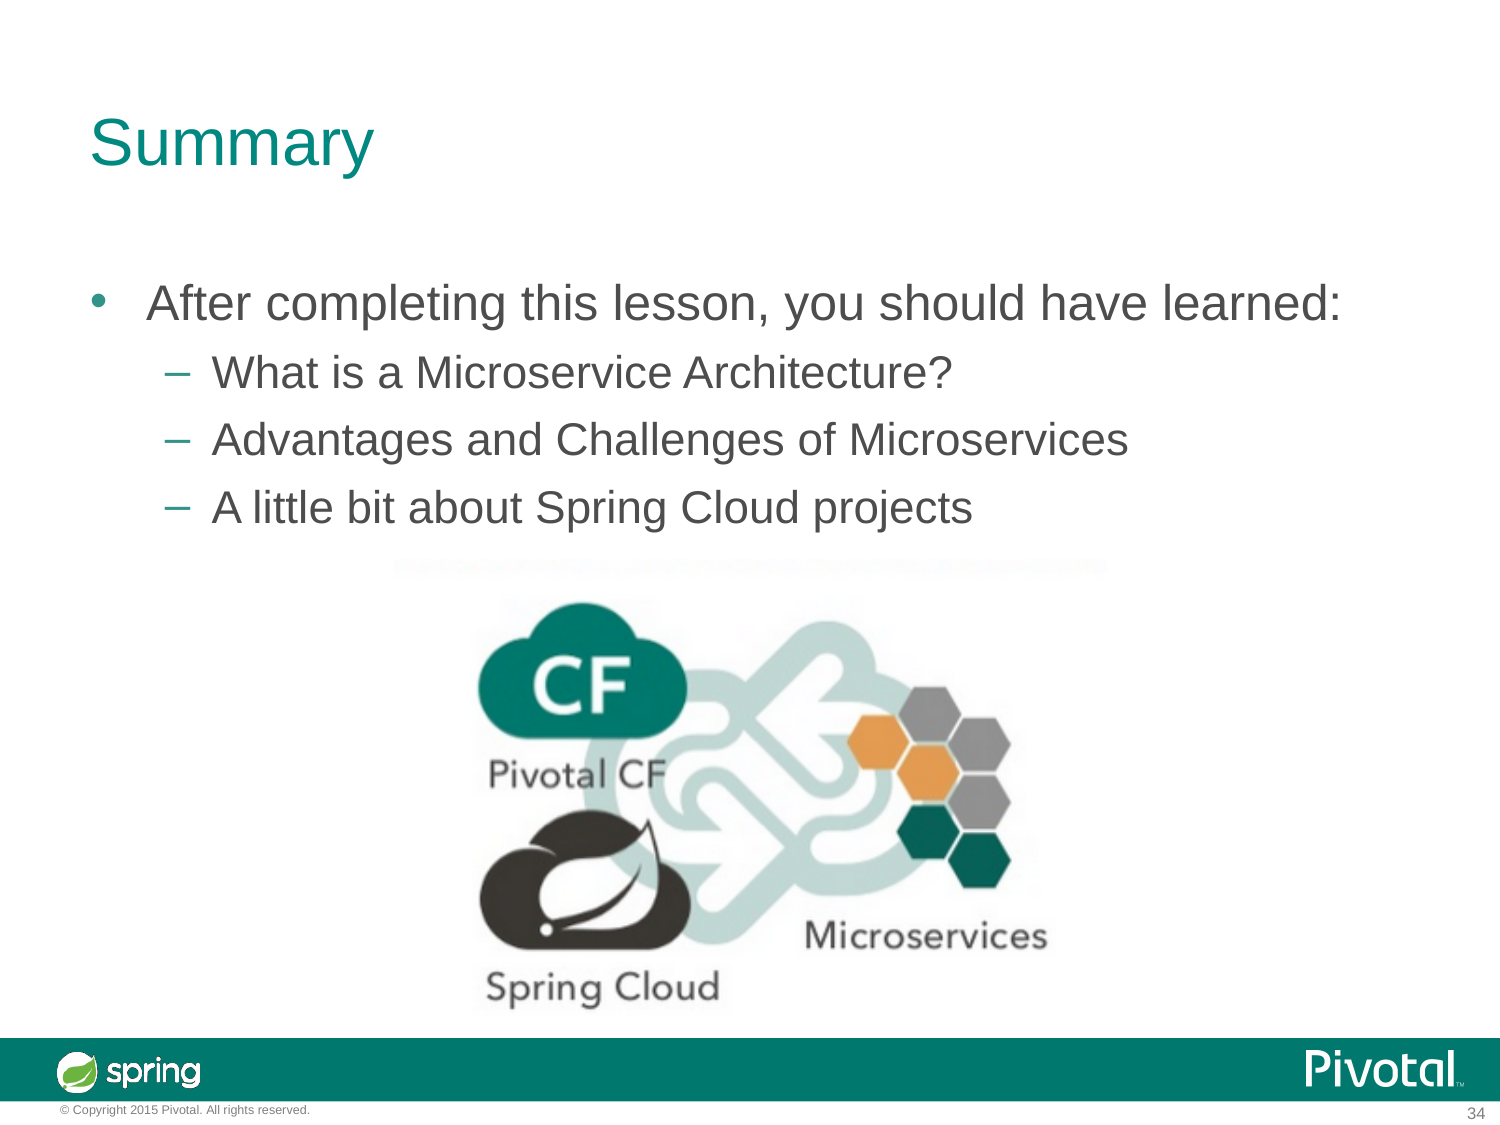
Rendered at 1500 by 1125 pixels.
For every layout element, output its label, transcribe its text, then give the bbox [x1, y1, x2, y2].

picture [393, 559, 1107, 1032]
picture [1306, 1050, 1464, 1087]
title Summary [75, 45, 1426, 233]
picture [32, 1041, 210, 1103]
list After completing this lesson, you should have learned: What is a Microservice Architecture? Advantages and Challenges of Microservices A little bit about Spring Cloud projects [75, 262, 1426, 1005]
